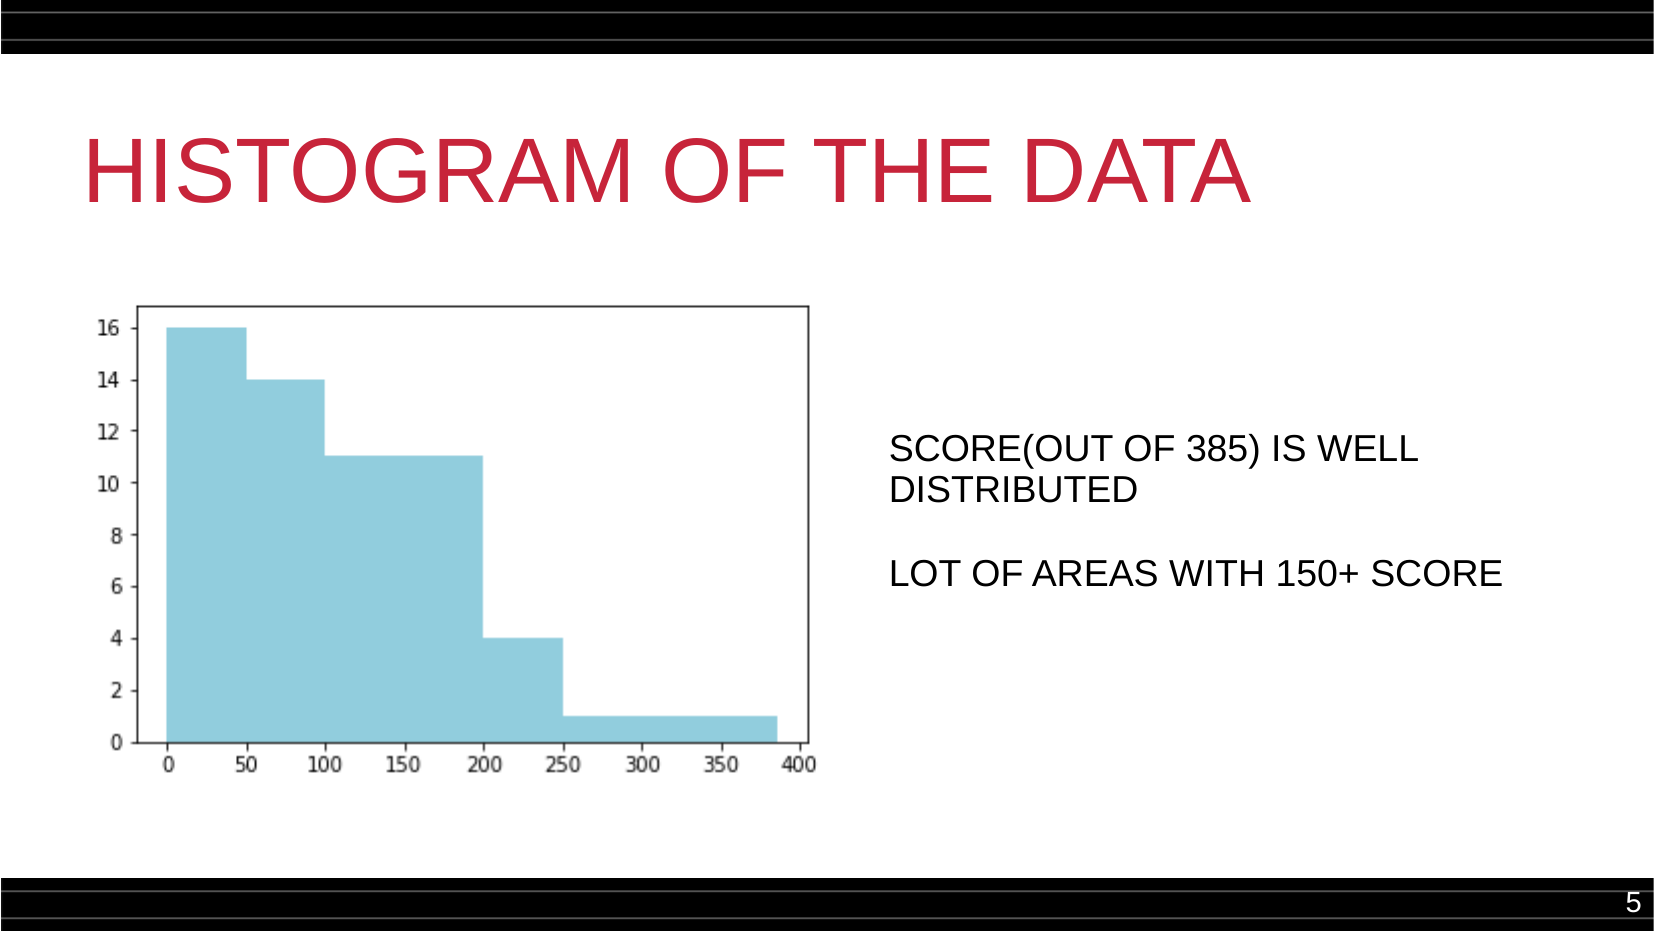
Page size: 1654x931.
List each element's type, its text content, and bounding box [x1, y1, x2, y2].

picture [1, 878, 1654, 931]
picture [94, 283, 837, 792]
text_box SCORE(OUT OF 385) IS WELL DISTRIBUTED LOT OF AREAS WITH 150+ SCORE [874, 419, 1560, 603]
picture [1, 0, 1654, 54]
title HISTOGRAM OF THE DATA [82, 92, 1571, 249]
